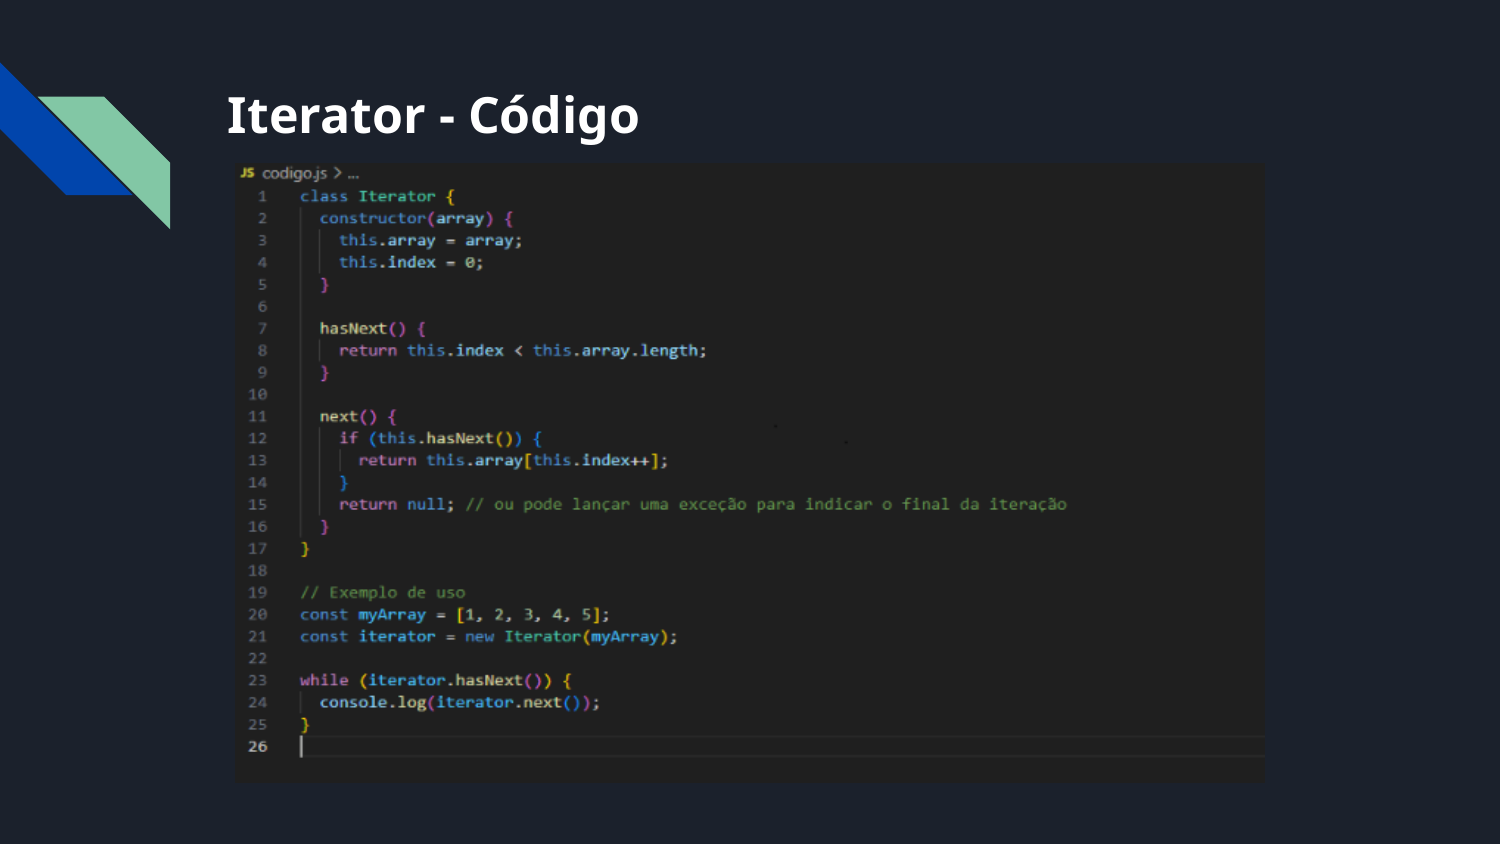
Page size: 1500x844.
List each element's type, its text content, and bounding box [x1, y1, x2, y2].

picture [235, 163, 1265, 783]
title Iterator - Código [212, 64, 1368, 192]
